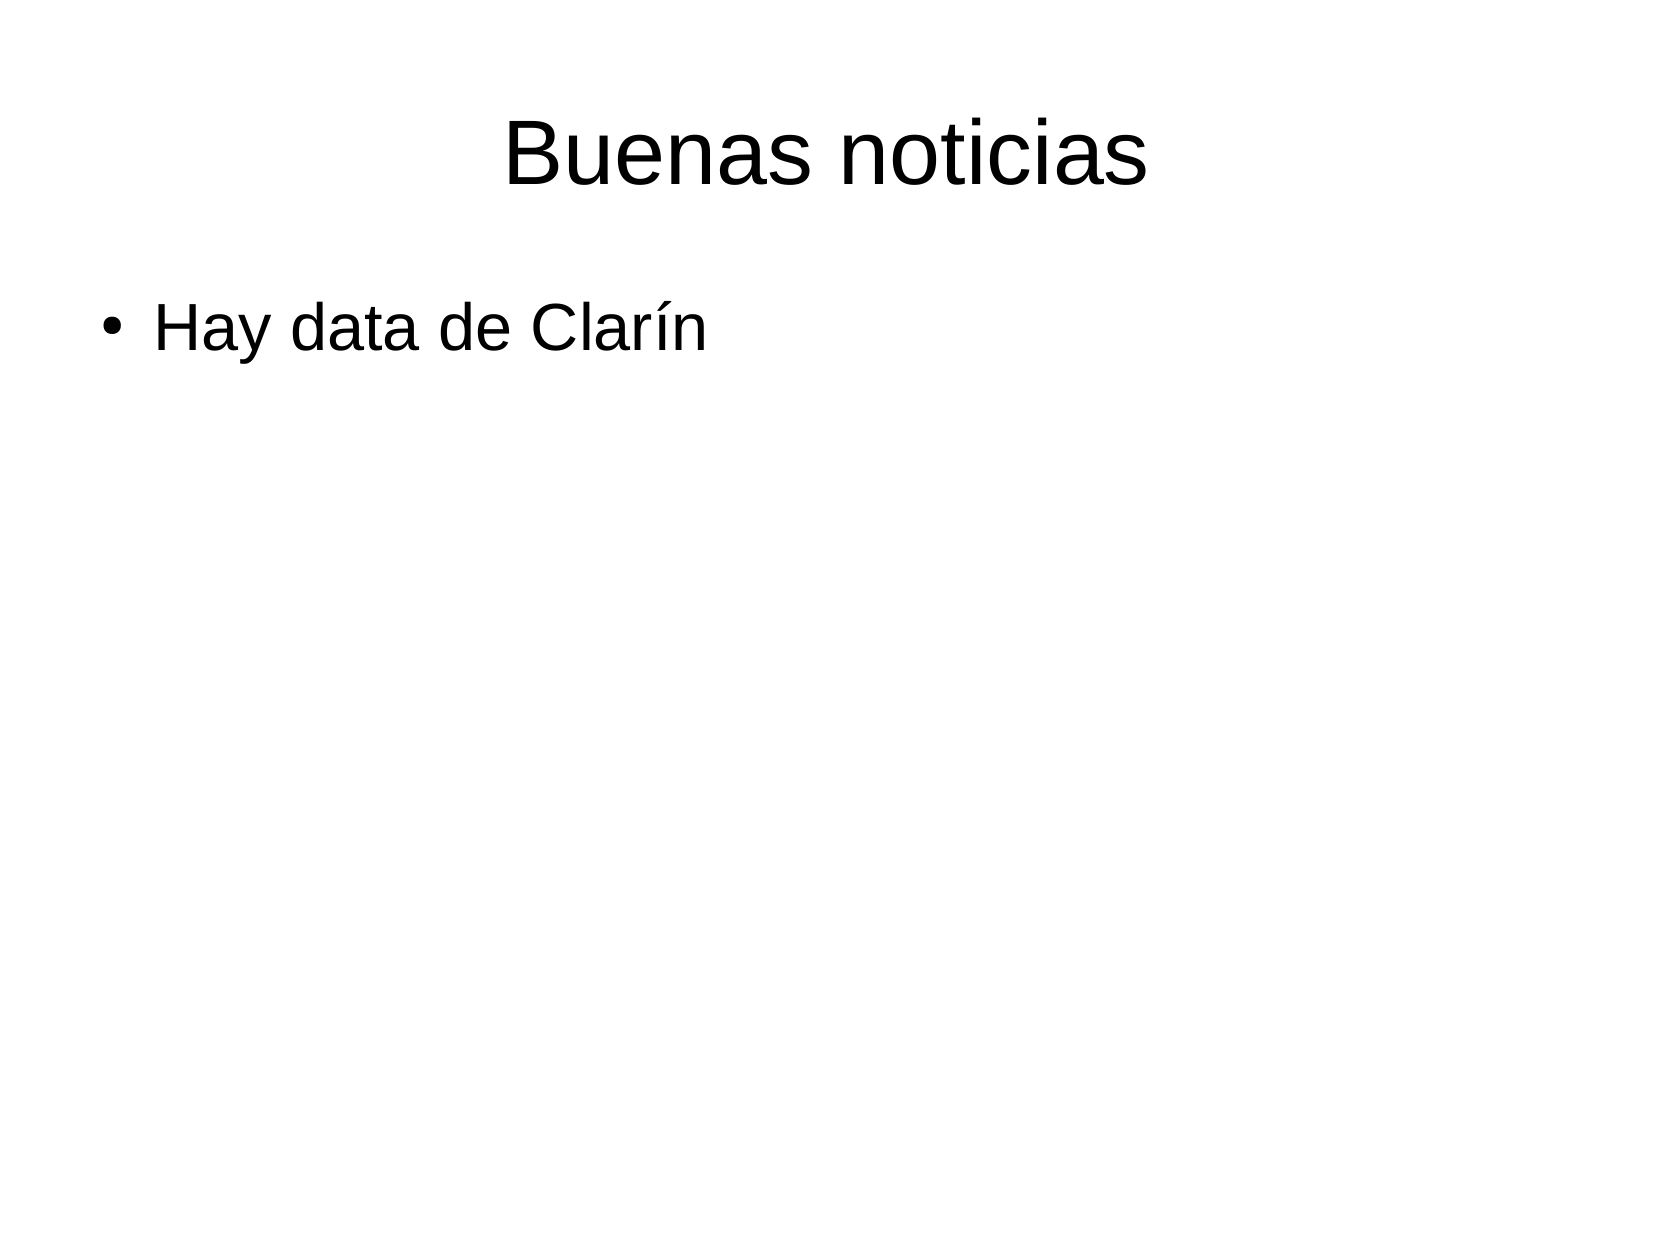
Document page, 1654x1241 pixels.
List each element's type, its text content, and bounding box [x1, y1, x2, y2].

list Hay data de Clarín [82, 290, 1571, 1010]
title Buenas noticias [82, 49, 1571, 257]
